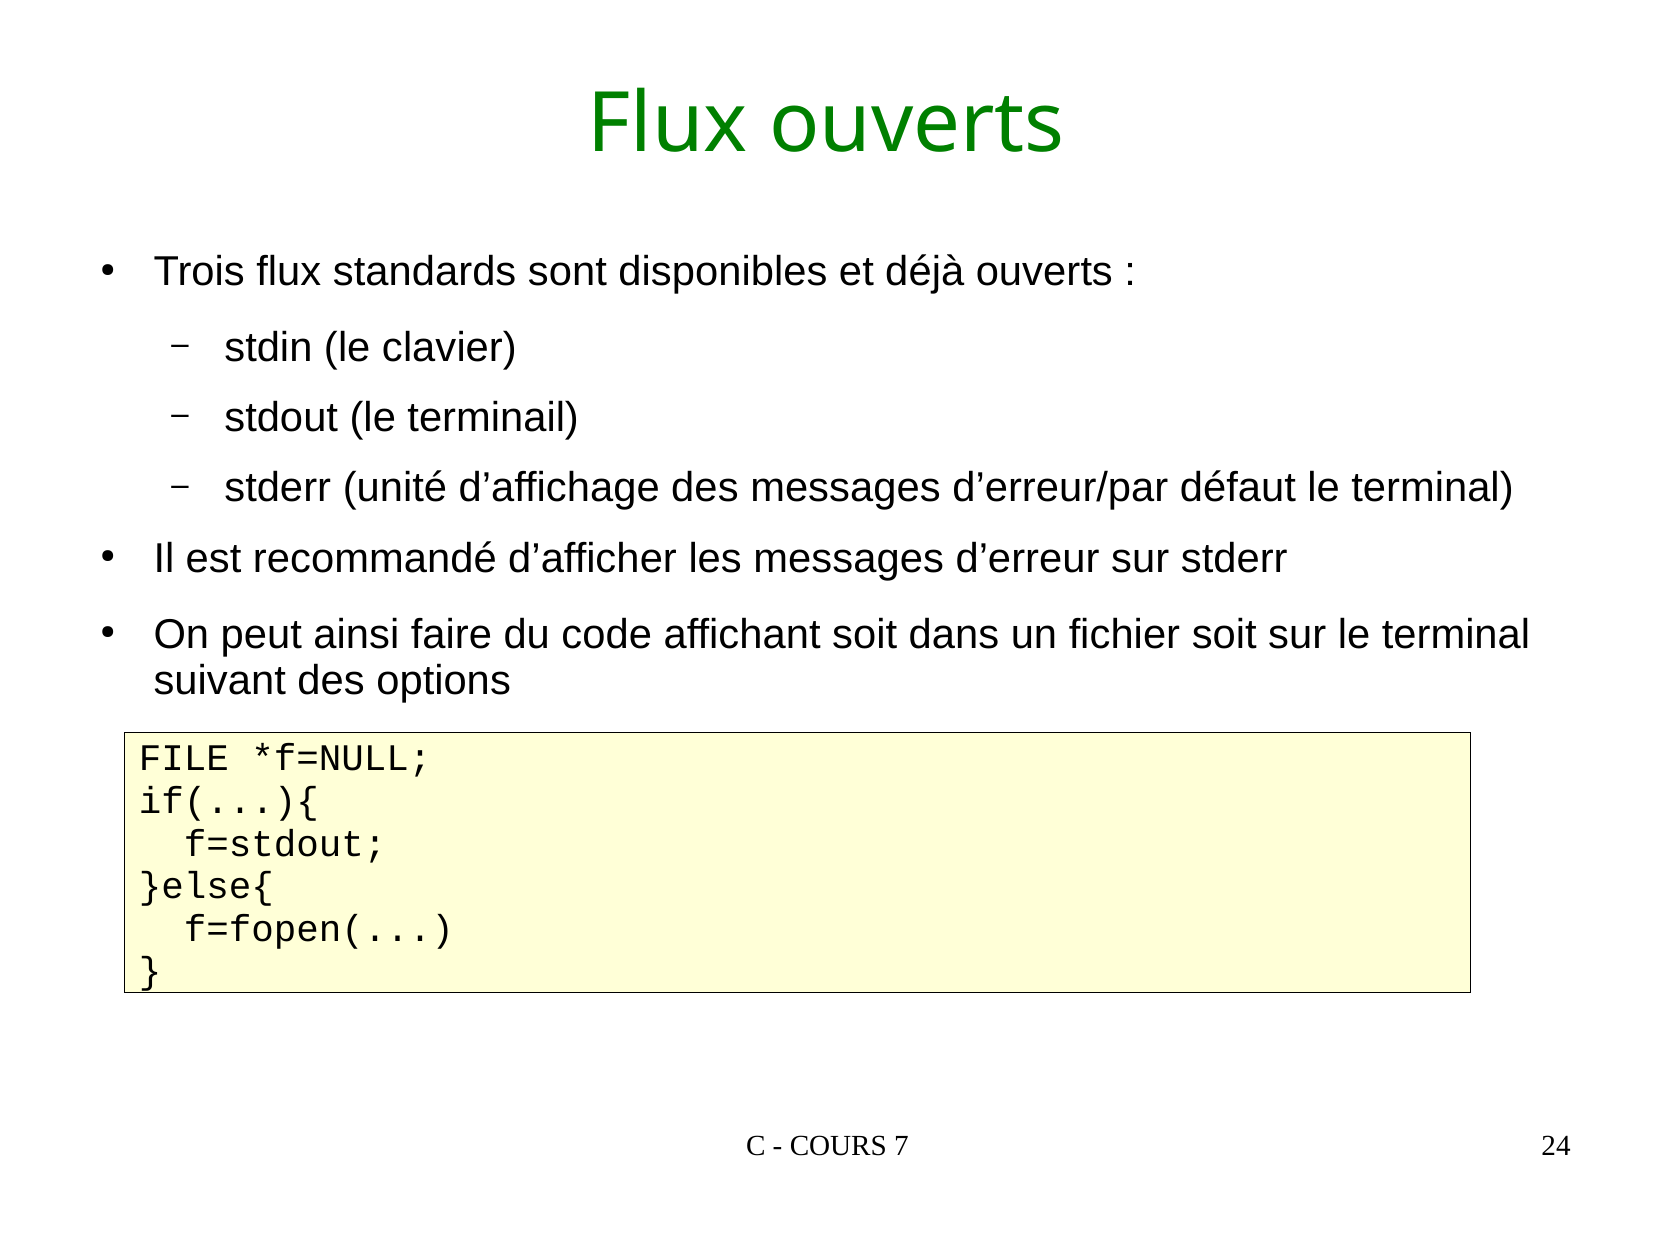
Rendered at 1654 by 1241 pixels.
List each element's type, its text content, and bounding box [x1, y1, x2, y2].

text_box FILE *f=NULL; if(...){ f=stdout; }else{ f=fopen(...) } [124, 732, 1471, 993]
list Trois flux standards sont disponibles et déjà ouverts : stdin (le clavier) stdout (le terminail) stderr (unité d’affichage des messages d’erreur/par défaut le terminal) Il est recommandé d’afficher les messages d’erreur sur stderr On peut ainsi faire du code affichant soit dans un fichier soit sur le terminal suivant des options [82, 248, 1571, 1063]
title Flux ouverts [82, 49, 1571, 189]
